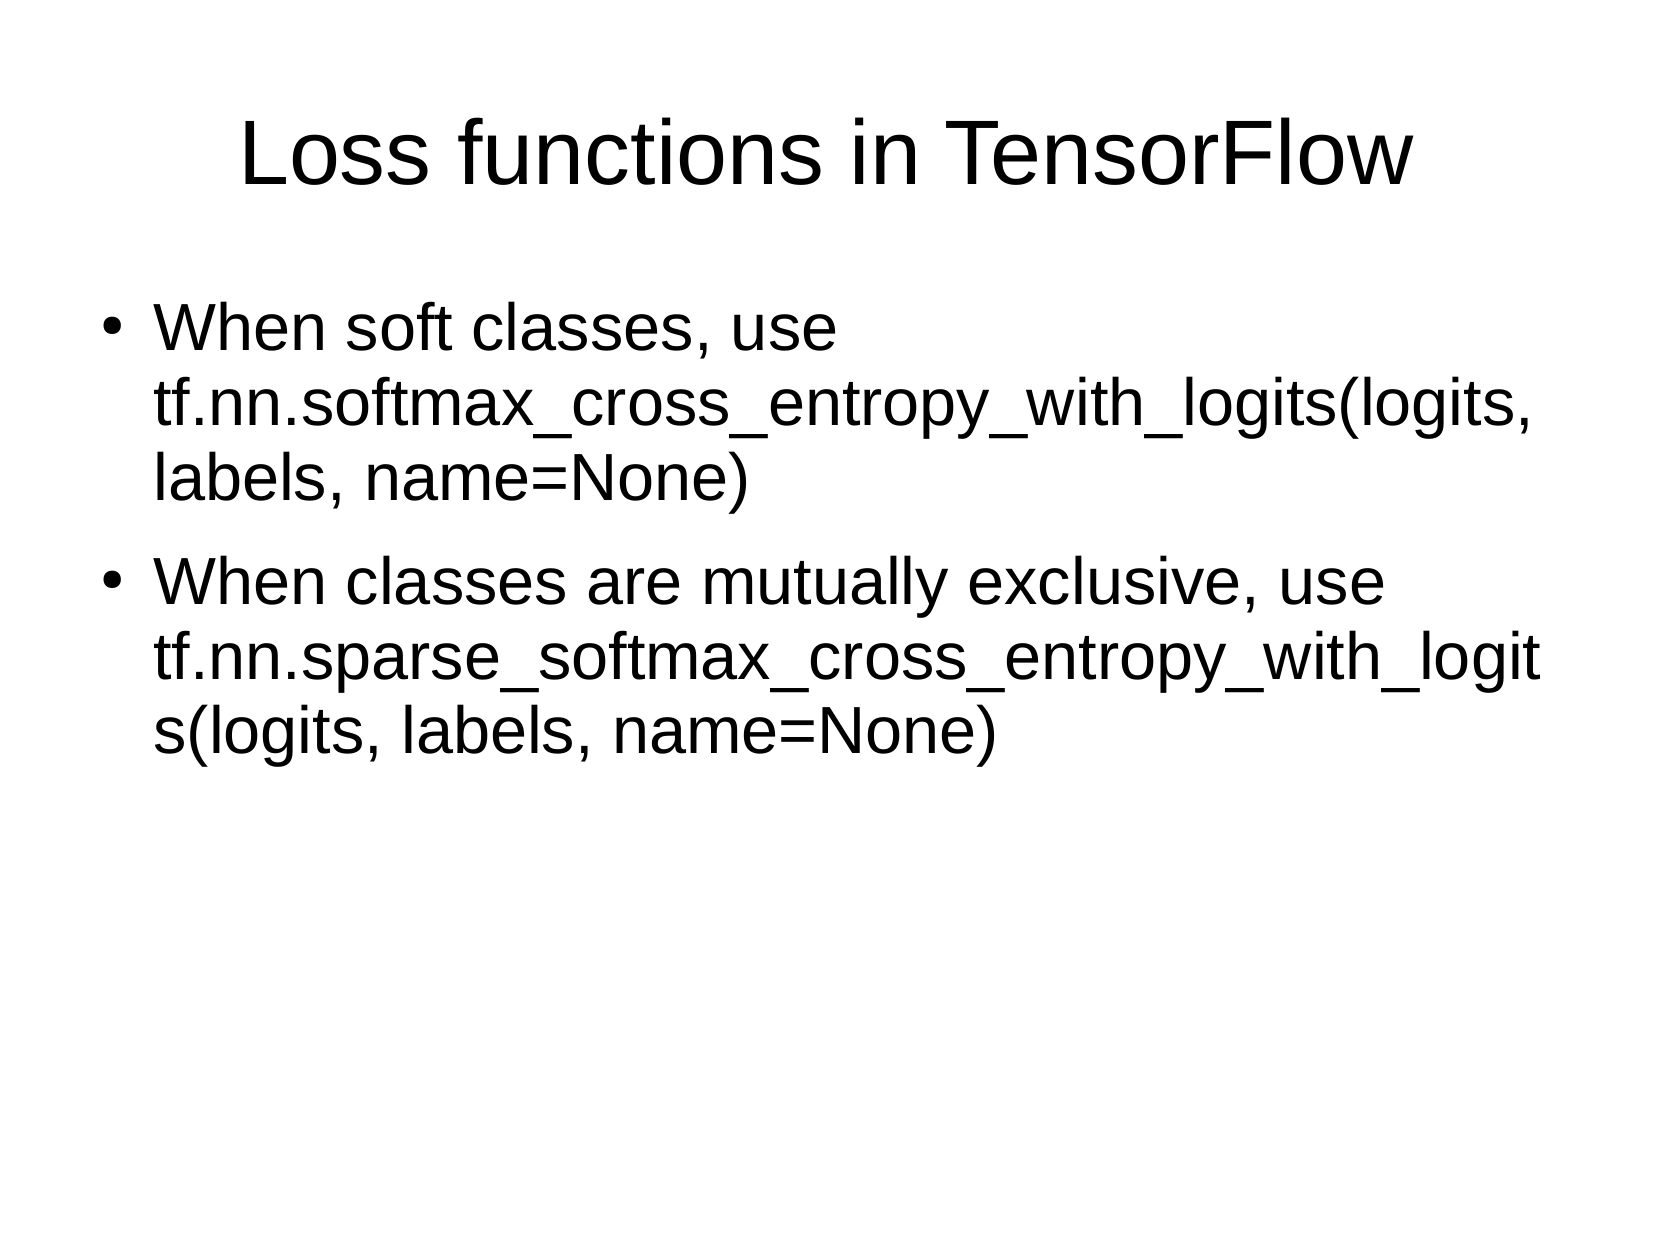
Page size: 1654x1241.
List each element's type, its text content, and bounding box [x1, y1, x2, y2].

title Loss functions in TensorFlow [82, 49, 1571, 257]
list When soft classes, use tf.nn.softmax_cross_entropy_with_logits(logits, labels, name=None) When classes are mutually exclusive, use tf.nn.sparse_softmax_cross_entropy_with_logits(logits, labels, name=None) [82, 290, 1571, 1010]
